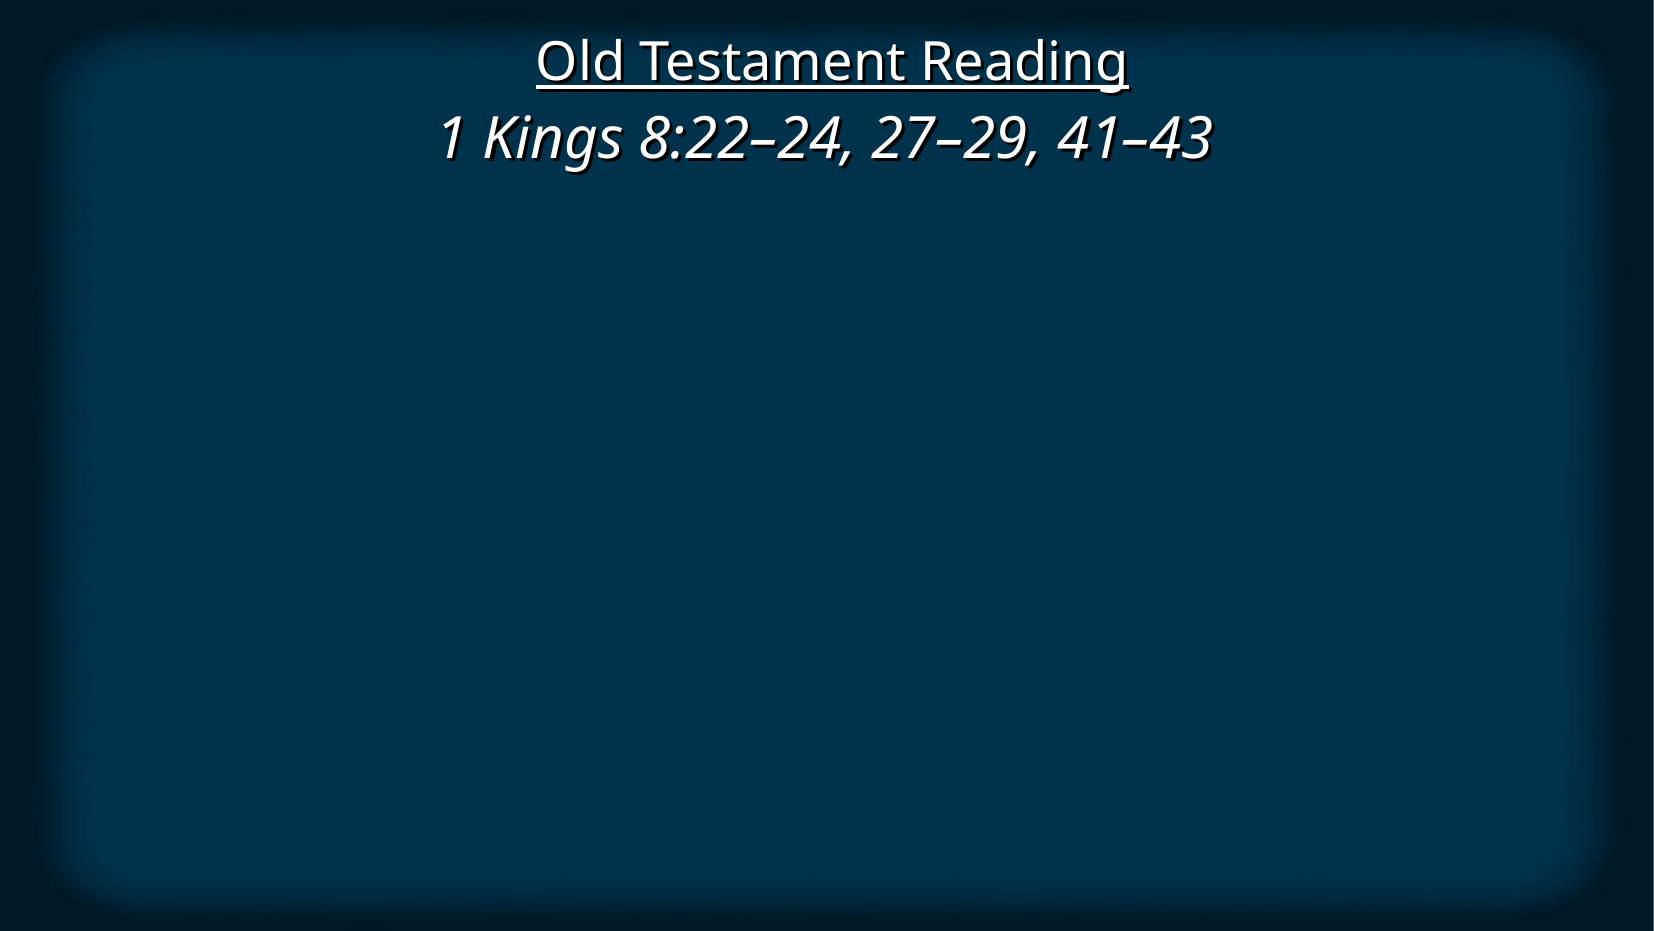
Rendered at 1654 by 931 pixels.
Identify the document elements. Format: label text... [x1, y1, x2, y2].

text_box Old Testament Reading 1 Kings 8:22–24, 27–29, 41–43 [105, 15, 1561, 179]
picture [0, 0, 1654, 931]
